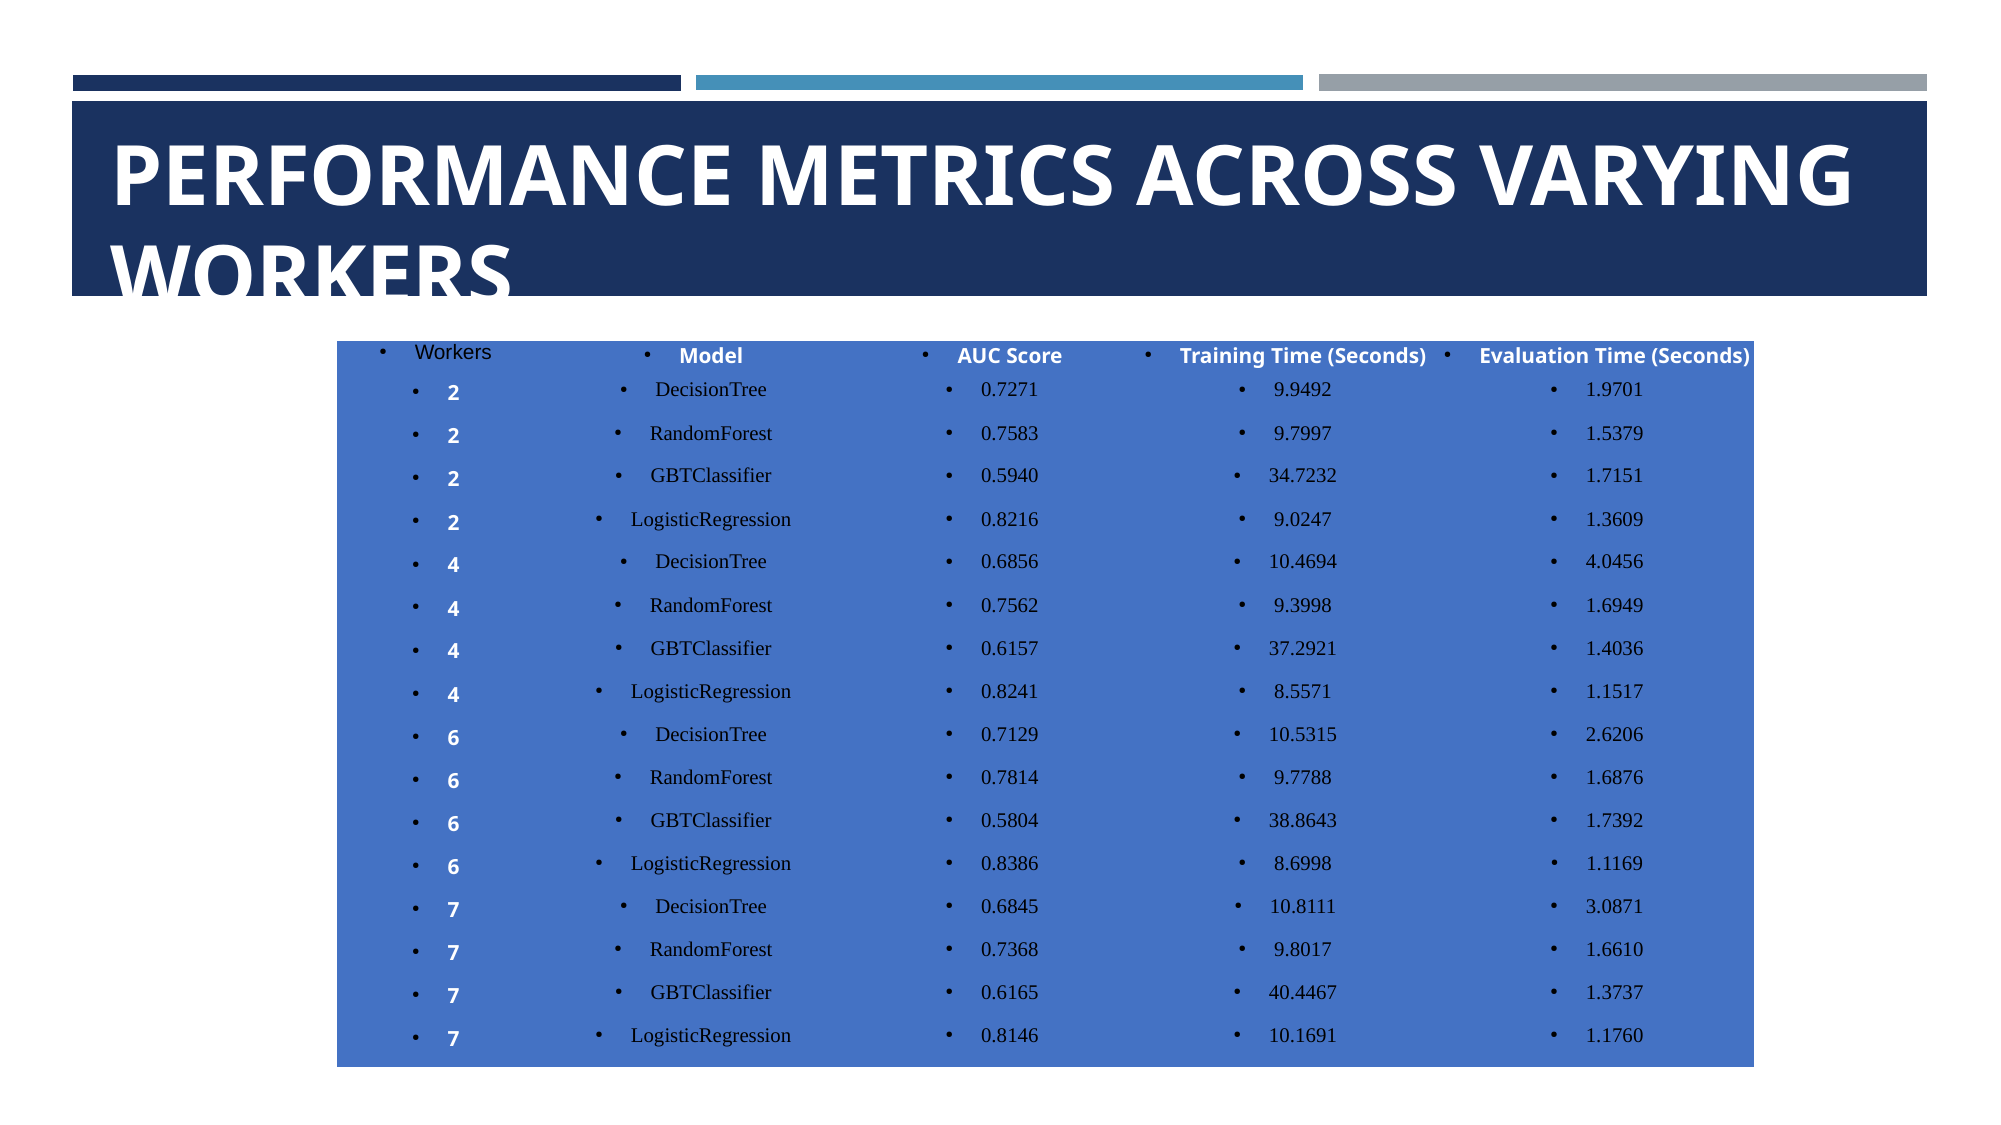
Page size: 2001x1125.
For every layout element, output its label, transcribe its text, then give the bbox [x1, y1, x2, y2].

table_cell 10.5315 [1131, 722, 1439, 765]
table_cell 40.4467 [1131, 981, 1439, 1024]
table_cell 4.0456 [1439, 550, 1754, 593]
table_cell 9.3998 [1131, 593, 1439, 636]
table_cell 9.0247 [1131, 507, 1439, 550]
table_cell 10.1691 [1131, 1024, 1439, 1067]
table_cell DecisionTree [534, 722, 853, 765]
table_cell 1.6610 [1439, 938, 1754, 981]
table_cell 10.4694 [1131, 550, 1439, 593]
table_header Model [534, 341, 853, 378]
table_cell 7 [337, 981, 534, 1024]
table_cell 0.8241 [853, 679, 1131, 722]
table_cell 0.6856 [853, 550, 1131, 593]
table_cell 1.1169 [1439, 852, 1754, 895]
table_cell 1.7392 [1439, 808, 1754, 852]
table_cell 6 [337, 765, 534, 808]
table_cell 1.1760 [1439, 1024, 1754, 1067]
table_header AUC Score [853, 341, 1131, 378]
table_cell 2 [337, 421, 534, 464]
table_cell 1.6949 [1439, 593, 1754, 636]
table_cell DecisionTree [534, 378, 853, 421]
table_header Training Time (Seconds) [1131, 341, 1439, 378]
table_cell 6 [337, 722, 534, 765]
table_cell 1.3737 [1439, 981, 1754, 1024]
table_cell 1.1517 [1439, 679, 1754, 722]
table_cell 0.6157 [853, 636, 1131, 679]
table_cell 0.5804 [853, 808, 1131, 852]
table_cell 8.6998 [1131, 852, 1439, 895]
table_cell 2 [337, 378, 534, 421]
table_cell 2 [337, 507, 534, 550]
table_header Workers [337, 341, 534, 378]
table_cell 7 [337, 938, 534, 981]
table_cell 9.8017 [1131, 938, 1439, 981]
table_cell LogisticRegression [534, 852, 853, 895]
table_cell 6 [337, 808, 534, 852]
table_header Evaluation Time (Seconds) [1439, 341, 1754, 378]
table_cell 0.8386 [853, 852, 1131, 895]
table_cell RandomForest [534, 938, 853, 981]
table_cell GBTClassifier [534, 464, 853, 507]
table_cell 0.7129 [853, 722, 1131, 765]
table_cell 38.8643 [1131, 808, 1439, 852]
table_cell 0.7814 [853, 765, 1131, 808]
table_cell 8.5571 [1131, 679, 1439, 722]
table_cell RandomForest [534, 765, 853, 808]
table_cell 0.7368 [853, 938, 1131, 981]
table_cell LogisticRegression [534, 507, 853, 550]
table_cell RandomForest [534, 593, 853, 636]
table_cell RandomForest [534, 421, 853, 464]
table_cell GBTClassifier [534, 981, 853, 1024]
table_cell GBTClassifier [534, 636, 853, 679]
table_cell GBTClassifier [534, 808, 853, 852]
table_cell 2 [337, 464, 534, 507]
table_cell 1.6876 [1439, 765, 1754, 808]
table_cell DecisionTree [534, 895, 853, 938]
table_cell 9.7788 [1131, 765, 1439, 808]
table_cell 1.4036 [1439, 636, 1754, 679]
table_cell DecisionTree [534, 550, 853, 593]
table_cell 3.0871 [1439, 895, 1754, 938]
table_cell 1.9701 [1439, 378, 1754, 421]
table_cell 34.7232 [1131, 464, 1439, 507]
table_cell 0.6165 [853, 981, 1131, 1024]
table_cell 1.5379 [1439, 421, 1754, 464]
table_cell 1.3609 [1439, 507, 1754, 550]
table_cell 0.8216 [853, 507, 1131, 550]
table_cell 4 [337, 636, 534, 679]
title Performance Metrics Across Varying Workers [95, 115, 1905, 282]
table_cell LogisticRegression [534, 679, 853, 722]
table_cell 4 [337, 679, 534, 722]
table_cell 0.6845 [853, 895, 1131, 938]
table_cell 9.7997 [1131, 421, 1439, 464]
table_cell 7 [337, 1024, 534, 1067]
table_cell 10.8111 [1131, 895, 1439, 938]
table_cell 0.7583 [853, 421, 1131, 464]
table_cell 1.7151 [1439, 464, 1754, 507]
table_cell 0.7562 [853, 593, 1131, 636]
table_cell 4 [337, 593, 534, 636]
table_cell 2.6206 [1439, 722, 1754, 765]
table_cell 4 [337, 550, 534, 593]
table_cell 9.9492 [1131, 378, 1439, 421]
table_cell 6 [337, 852, 534, 895]
table_cell 37.2921 [1131, 636, 1439, 679]
table_cell 0.8146 [853, 1024, 1131, 1067]
table_cell LogisticRegression [534, 1024, 853, 1067]
table_cell 7 [337, 895, 534, 938]
table_cell 0.7271 [853, 378, 1131, 421]
table_cell 0.5940 [853, 464, 1131, 507]
